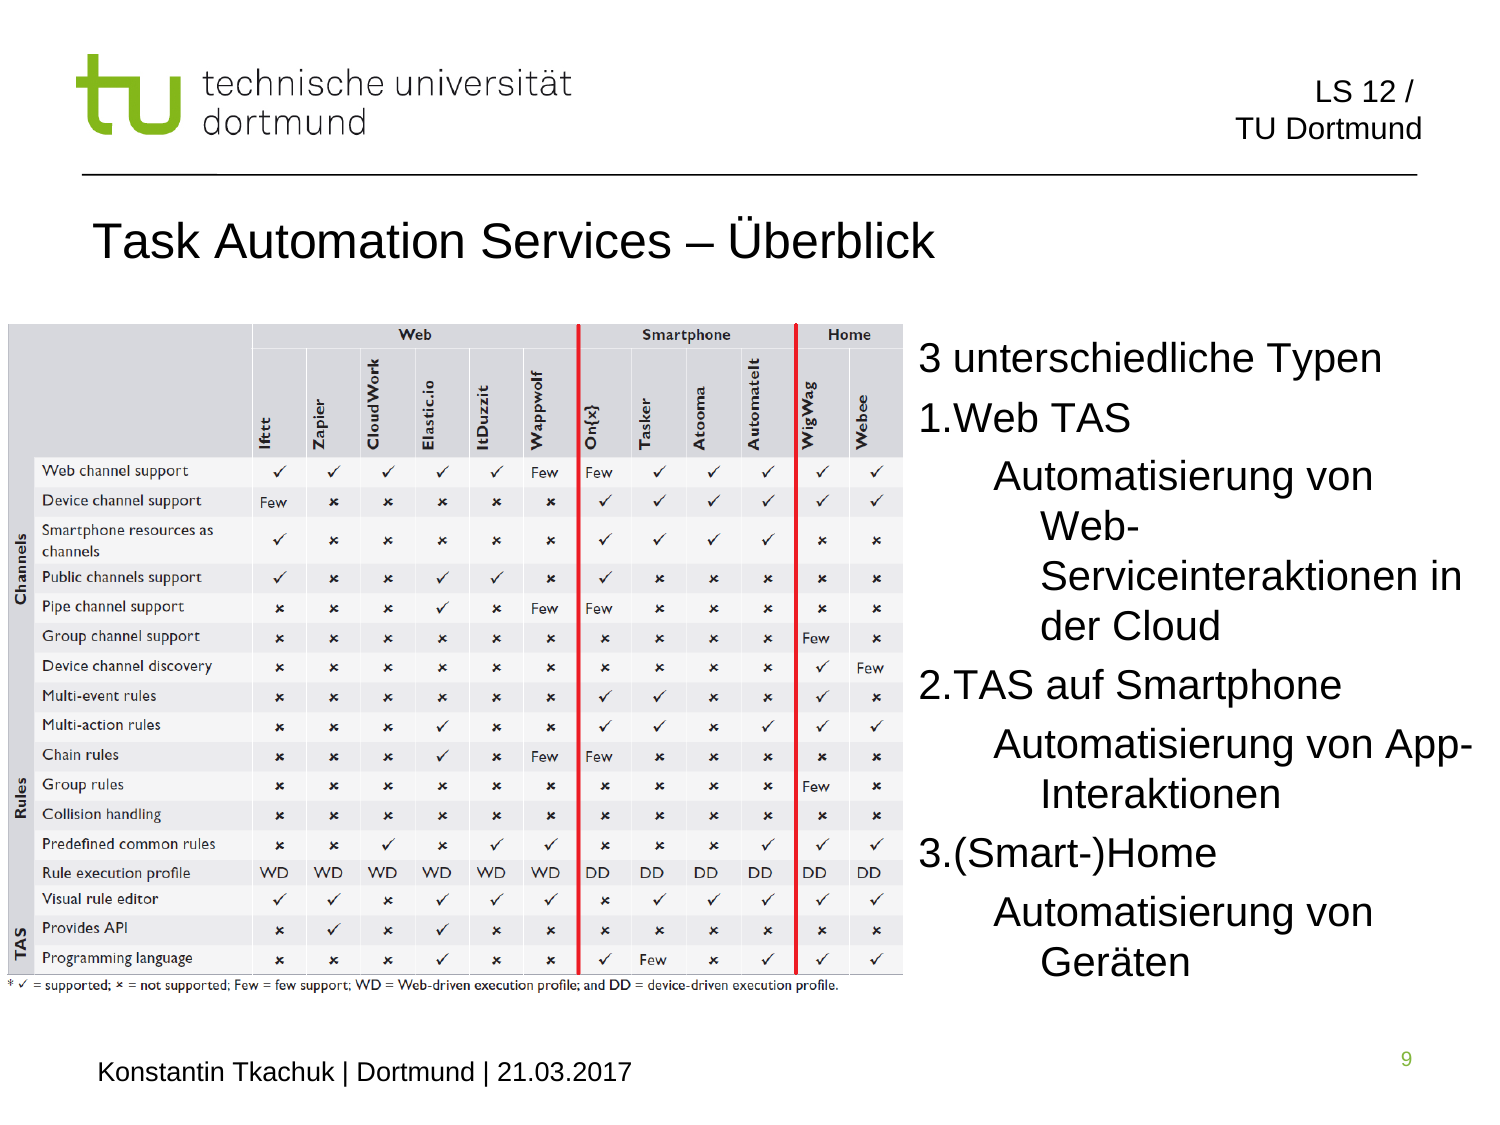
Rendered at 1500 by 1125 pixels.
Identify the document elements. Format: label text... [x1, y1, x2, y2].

list 3 unterschiedliche Typen Web TAS Automatisierung von Web-Serviceinteraktionen in der Cloud TAS auf Smartphone Automatisierung von App-Interaktionen (Smart-)Home Automatisierung von Geräten [903, 323, 1500, 859]
picture [5, 323, 906, 995]
text_box Konstantin Tkachuk | Dortmund | 21.03.2017 [82, 1046, 733, 1083]
picture [76, 54, 573, 145]
title Task Automation Services – Überblick [77, 183, 1411, 295]
